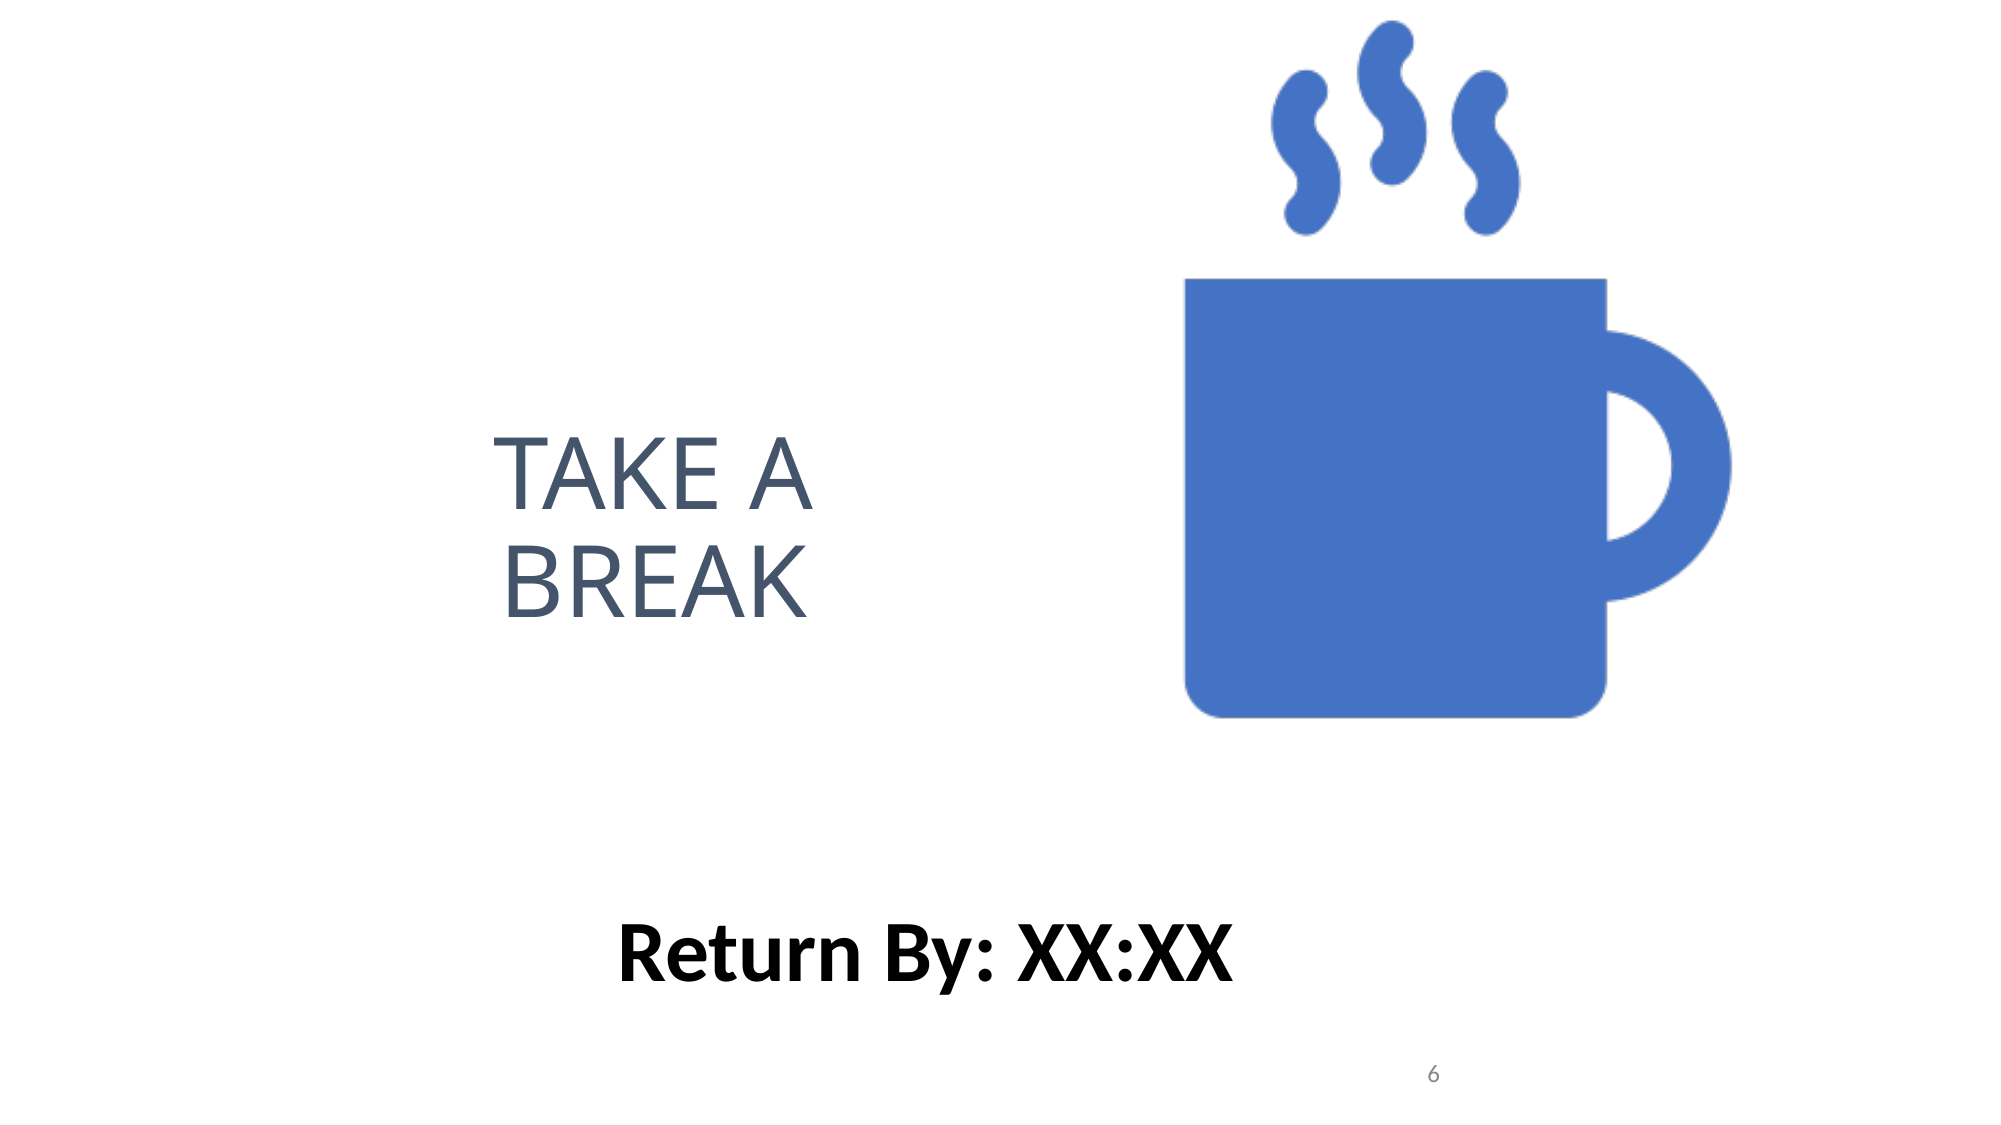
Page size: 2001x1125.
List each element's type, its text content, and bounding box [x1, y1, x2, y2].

text_box Return By: XX:XX [609, 886, 1264, 991]
picture [1046, 0, 1872, 783]
text_box 6 [1412, 1042, 1863, 1103]
title TAKE A BREAK [353, 415, 954, 709]
